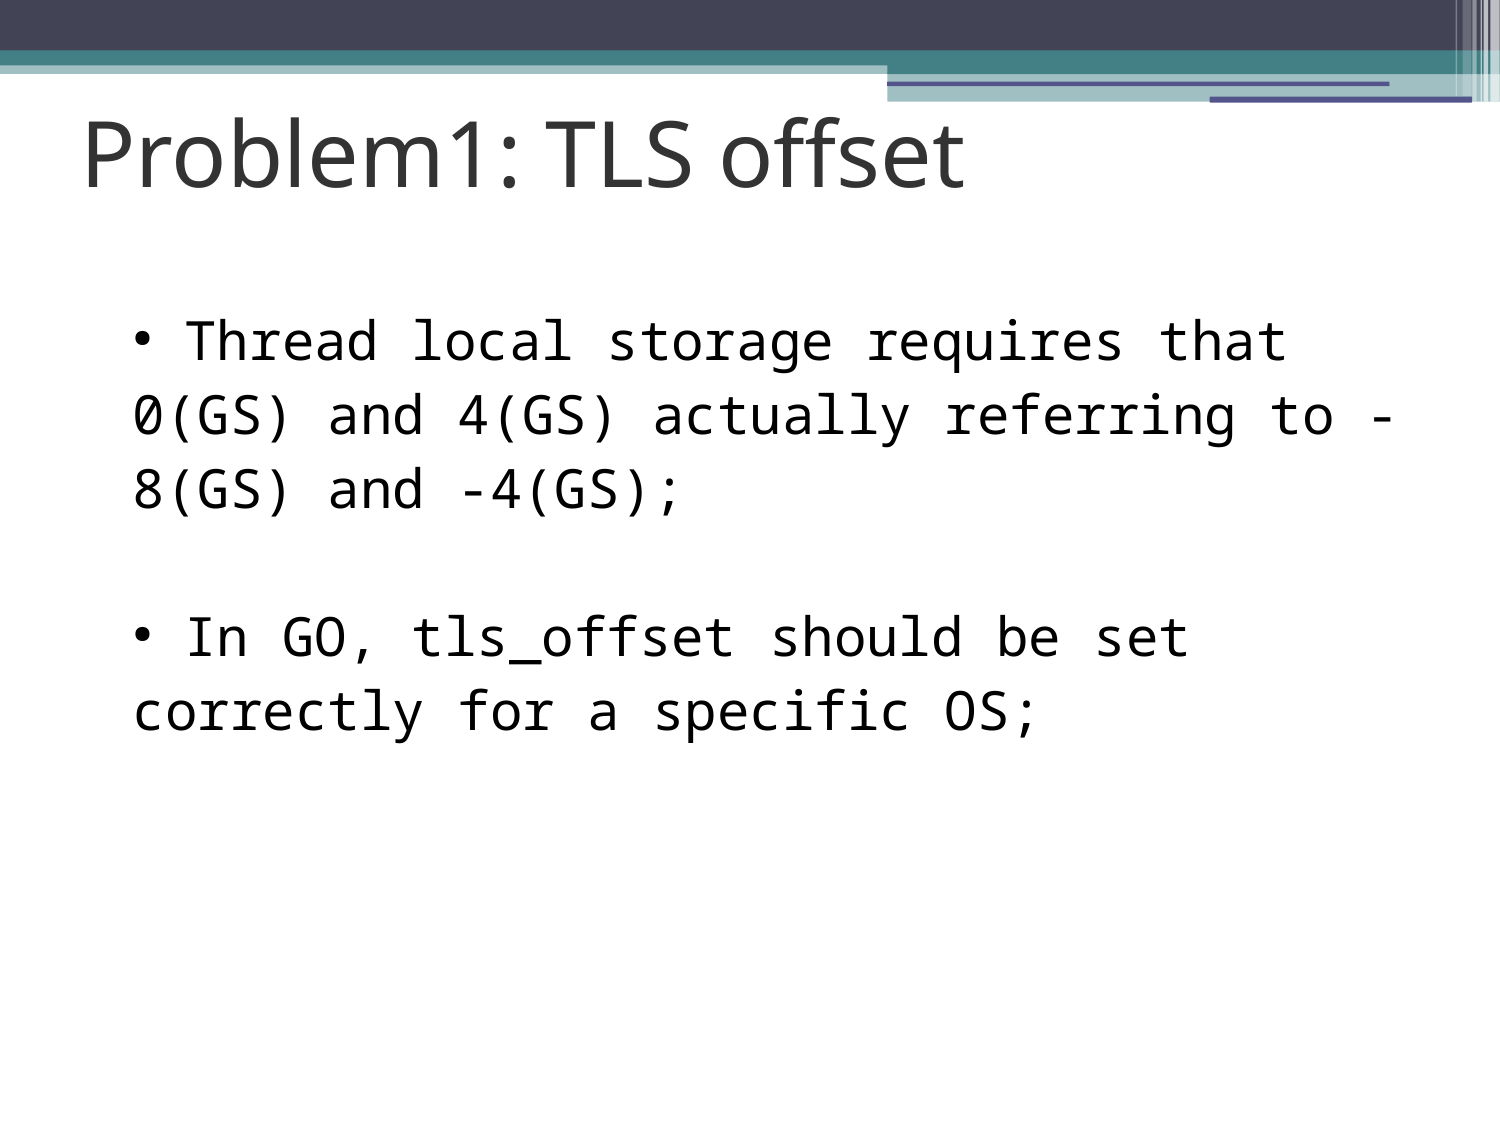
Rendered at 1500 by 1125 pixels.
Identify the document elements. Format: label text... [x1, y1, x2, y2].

text_box Thread local storage requires that 0(GS) and 4(GS) actually referring to -8(GS) and -4(GS); In GO, tls_offset should be set correctly for a specific OS; [118, 295, 1418, 768]
text_box Problem1: TLS offset [65, 88, 1500, 214]
